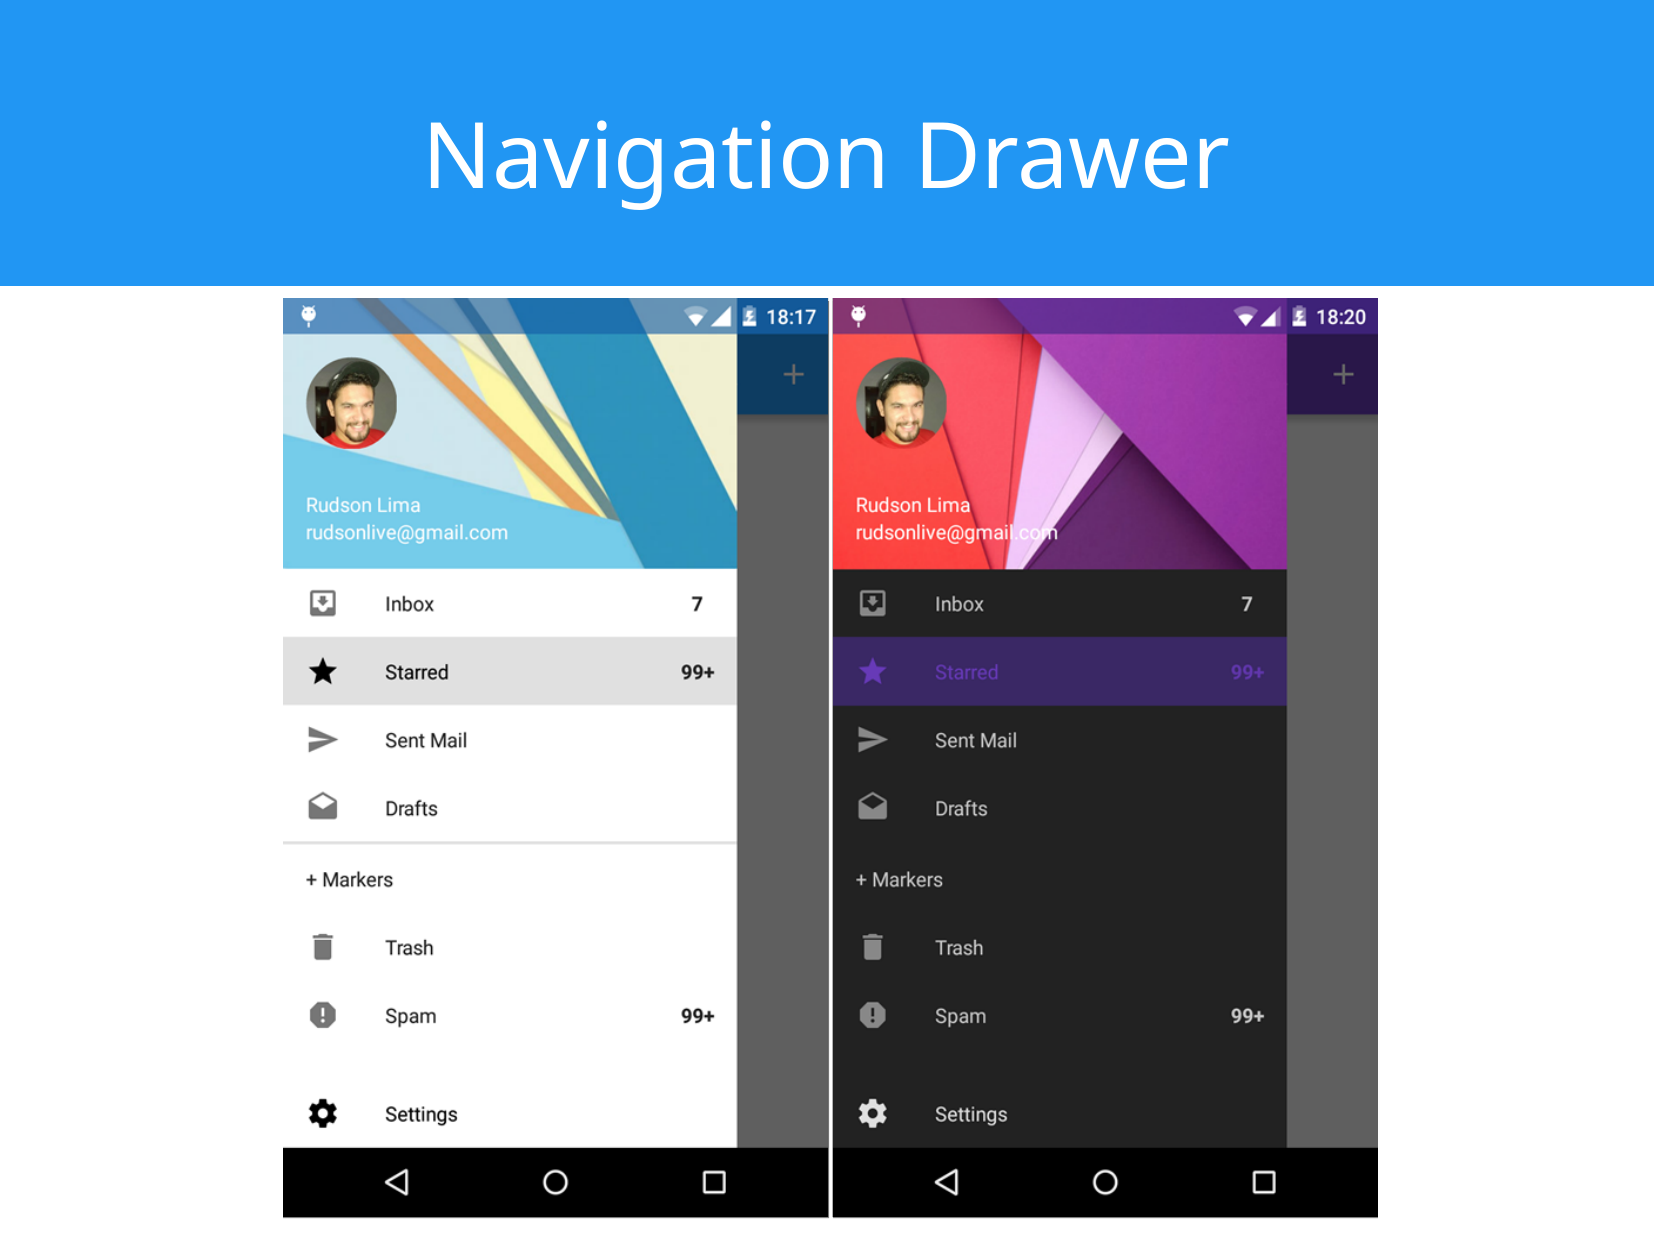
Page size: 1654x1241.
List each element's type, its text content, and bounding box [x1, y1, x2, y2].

picture [283, 298, 1378, 1217]
title Navigation Drawer [82, 49, 1571, 257]
